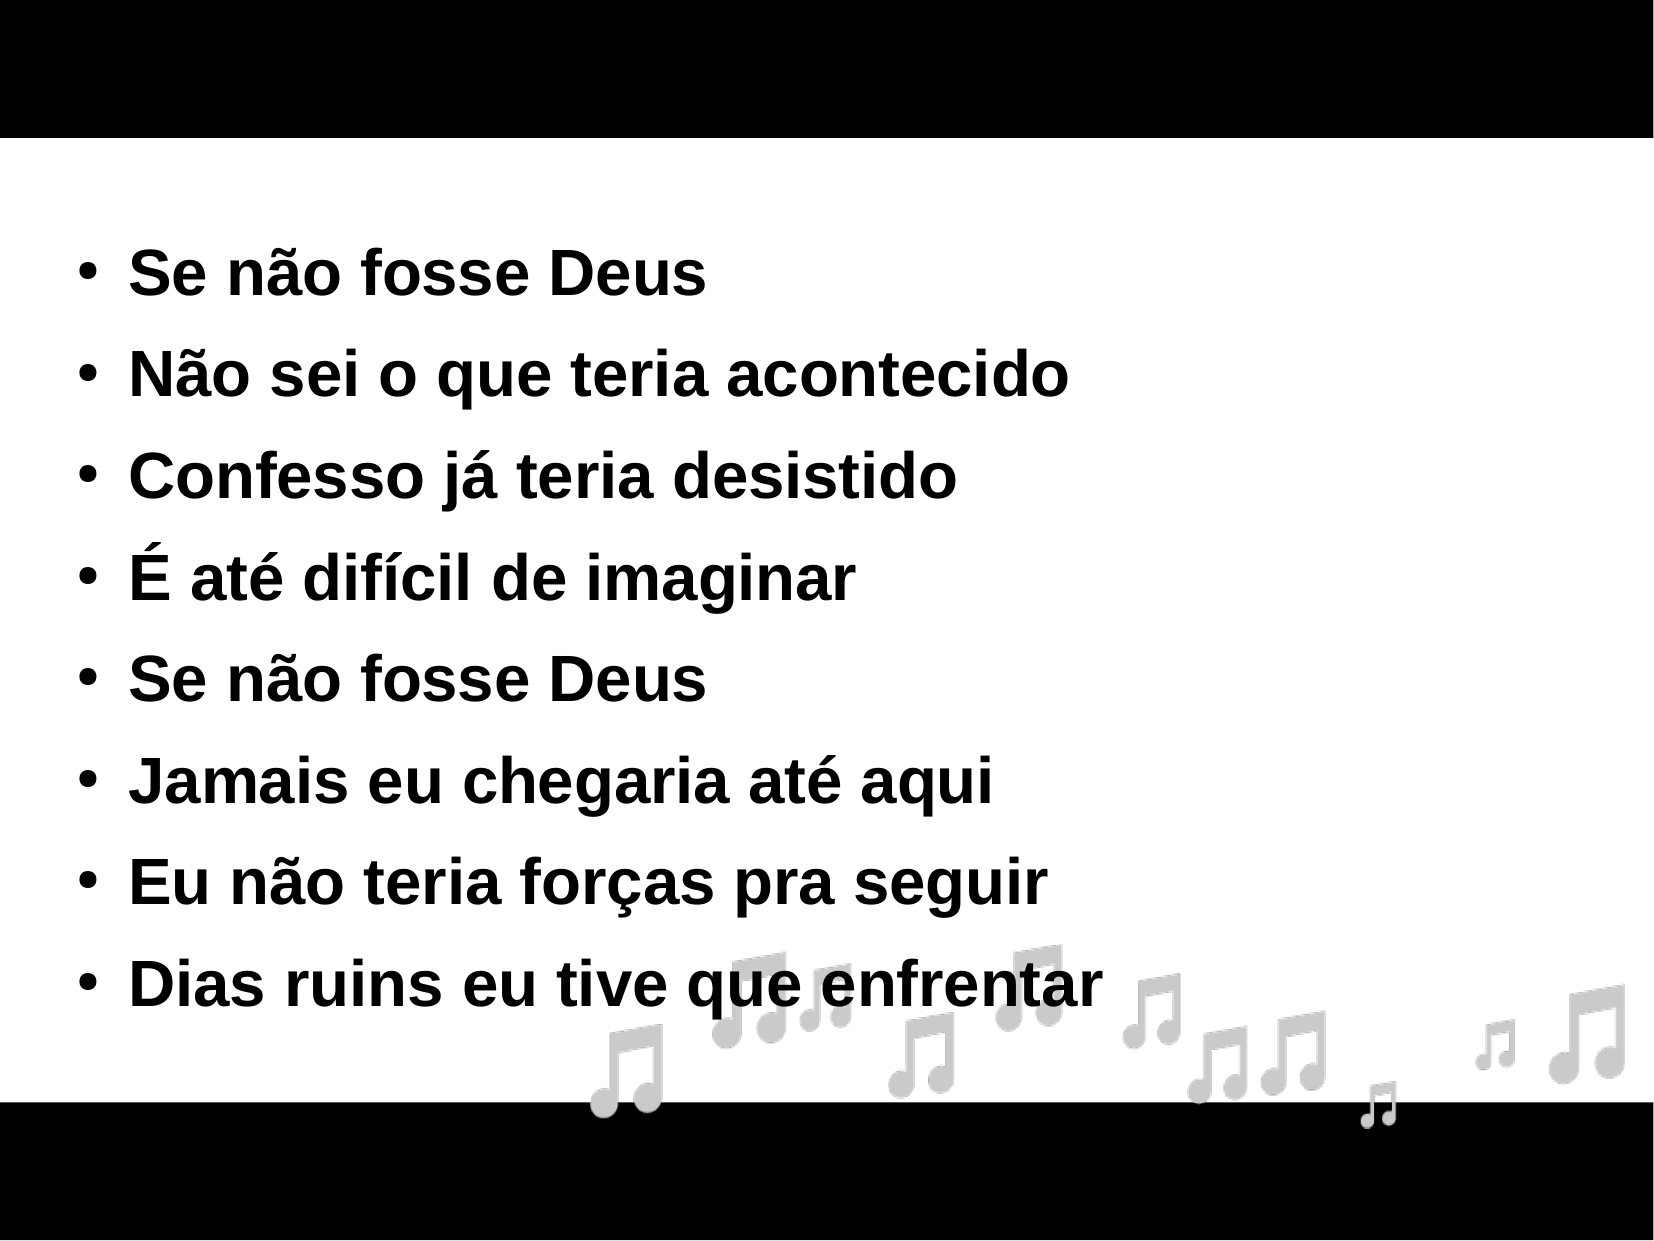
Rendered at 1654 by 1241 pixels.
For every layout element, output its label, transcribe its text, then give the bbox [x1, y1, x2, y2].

list Se não fosse Deus Não sei o que teria acontecido Confesso já teria desistido É até difícil de imaginar Se não fosse Deus Jamais eu chegaria até aqui Eu não teria forças pra seguir Dias ruins eu tive que enfrentar [59, 236, 1595, 1024]
